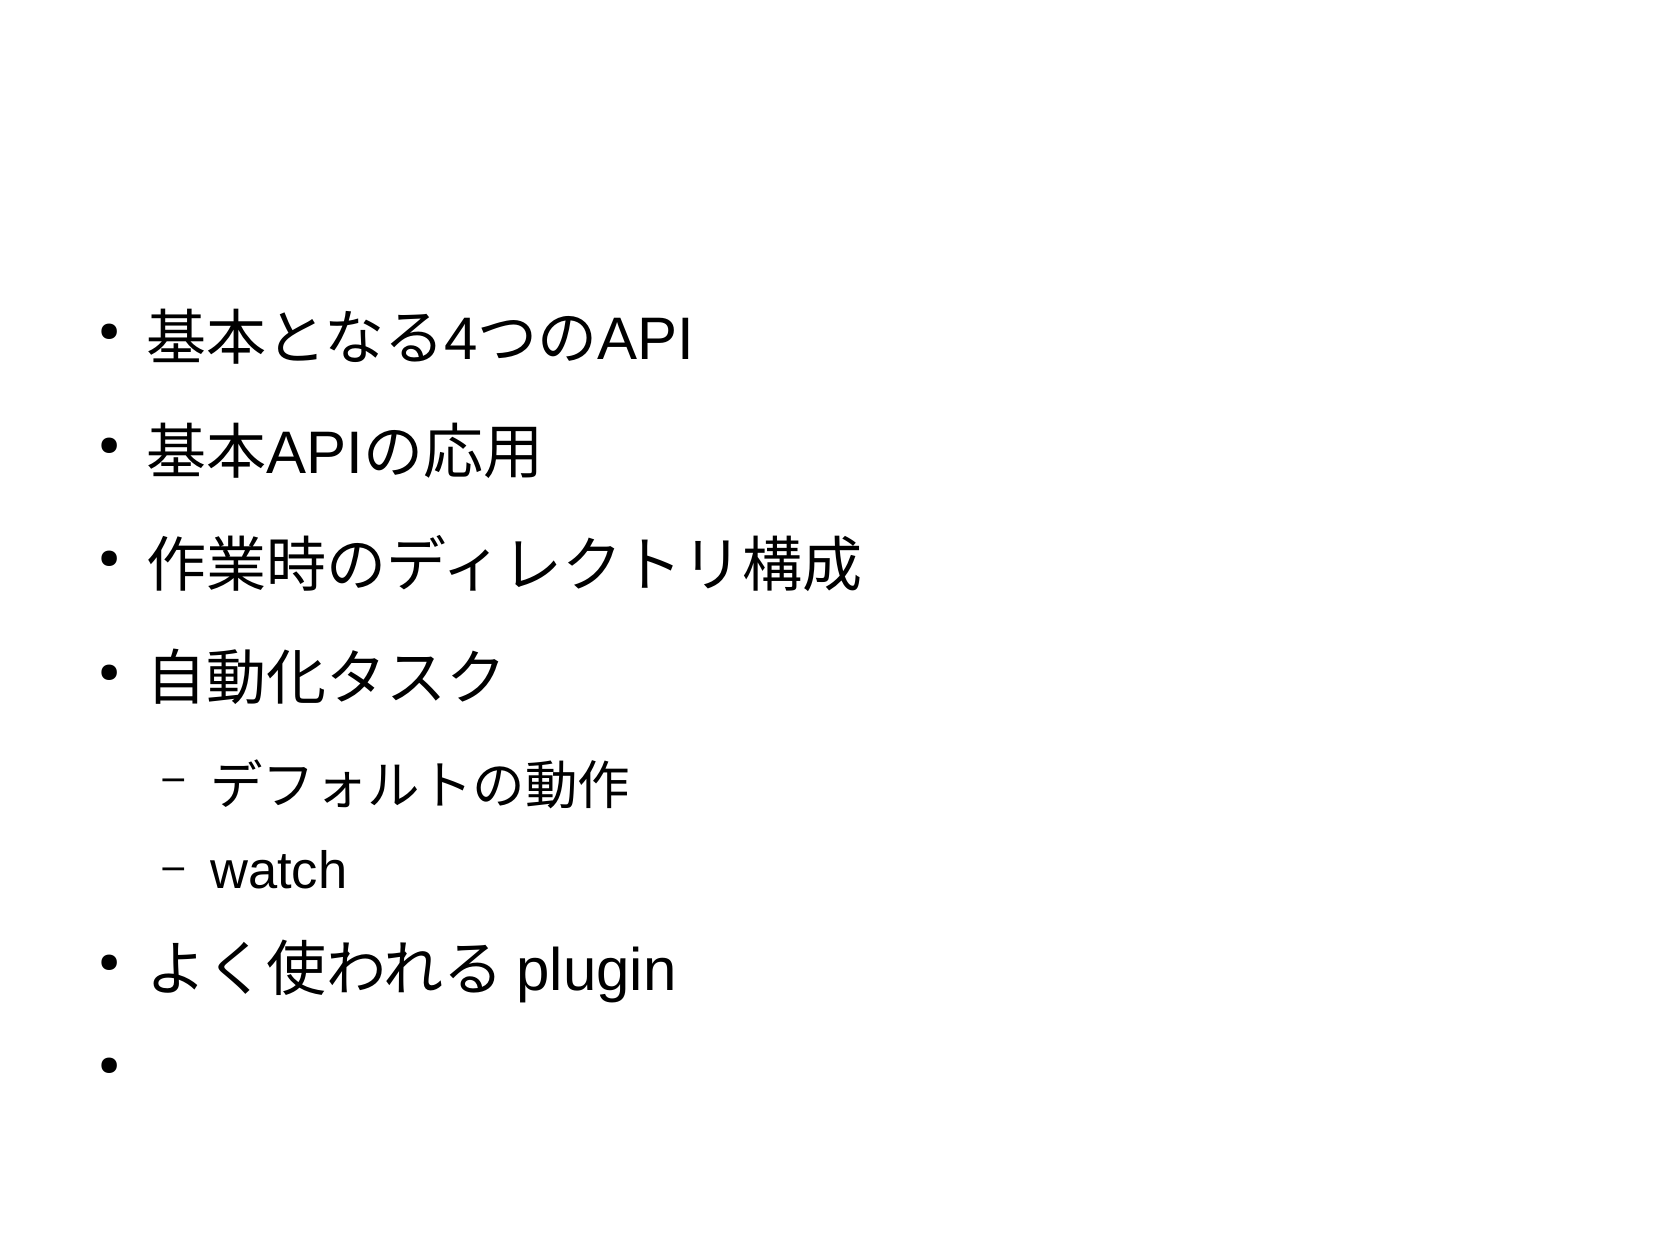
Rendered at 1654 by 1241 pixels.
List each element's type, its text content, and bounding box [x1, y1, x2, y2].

list 基本となる4つのAPI 基本APIの応用 作業時のディレクトリ構成 自動化タスク デフォルトの動作 watch よく使われる plugin [82, 290, 1571, 1010]
